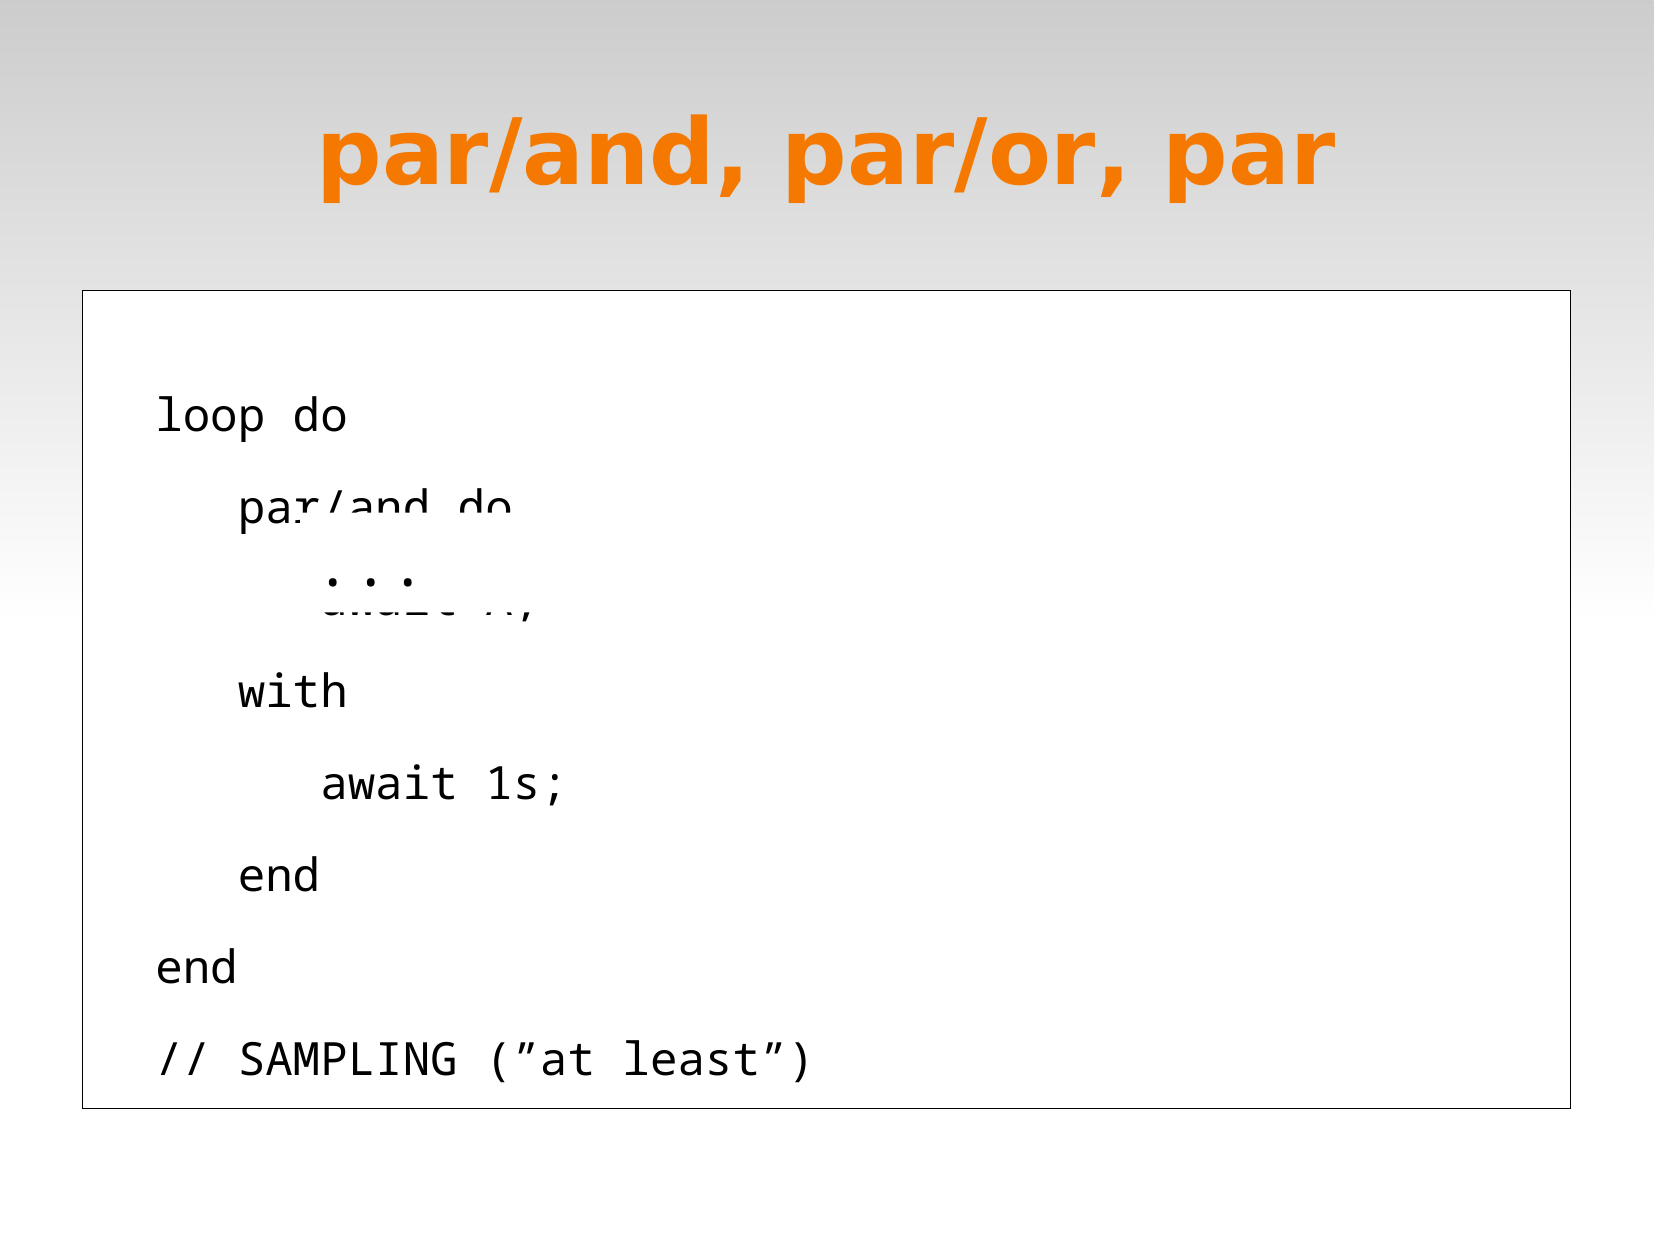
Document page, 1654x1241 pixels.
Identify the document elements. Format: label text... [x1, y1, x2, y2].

text_box ... [300, 512, 638, 601]
list loop do par/and do await A; with await 1s; end end // SAMPLING (”at least”) [82, 290, 1571, 1109]
title par/and, par/or, par [82, 49, 1571, 257]
